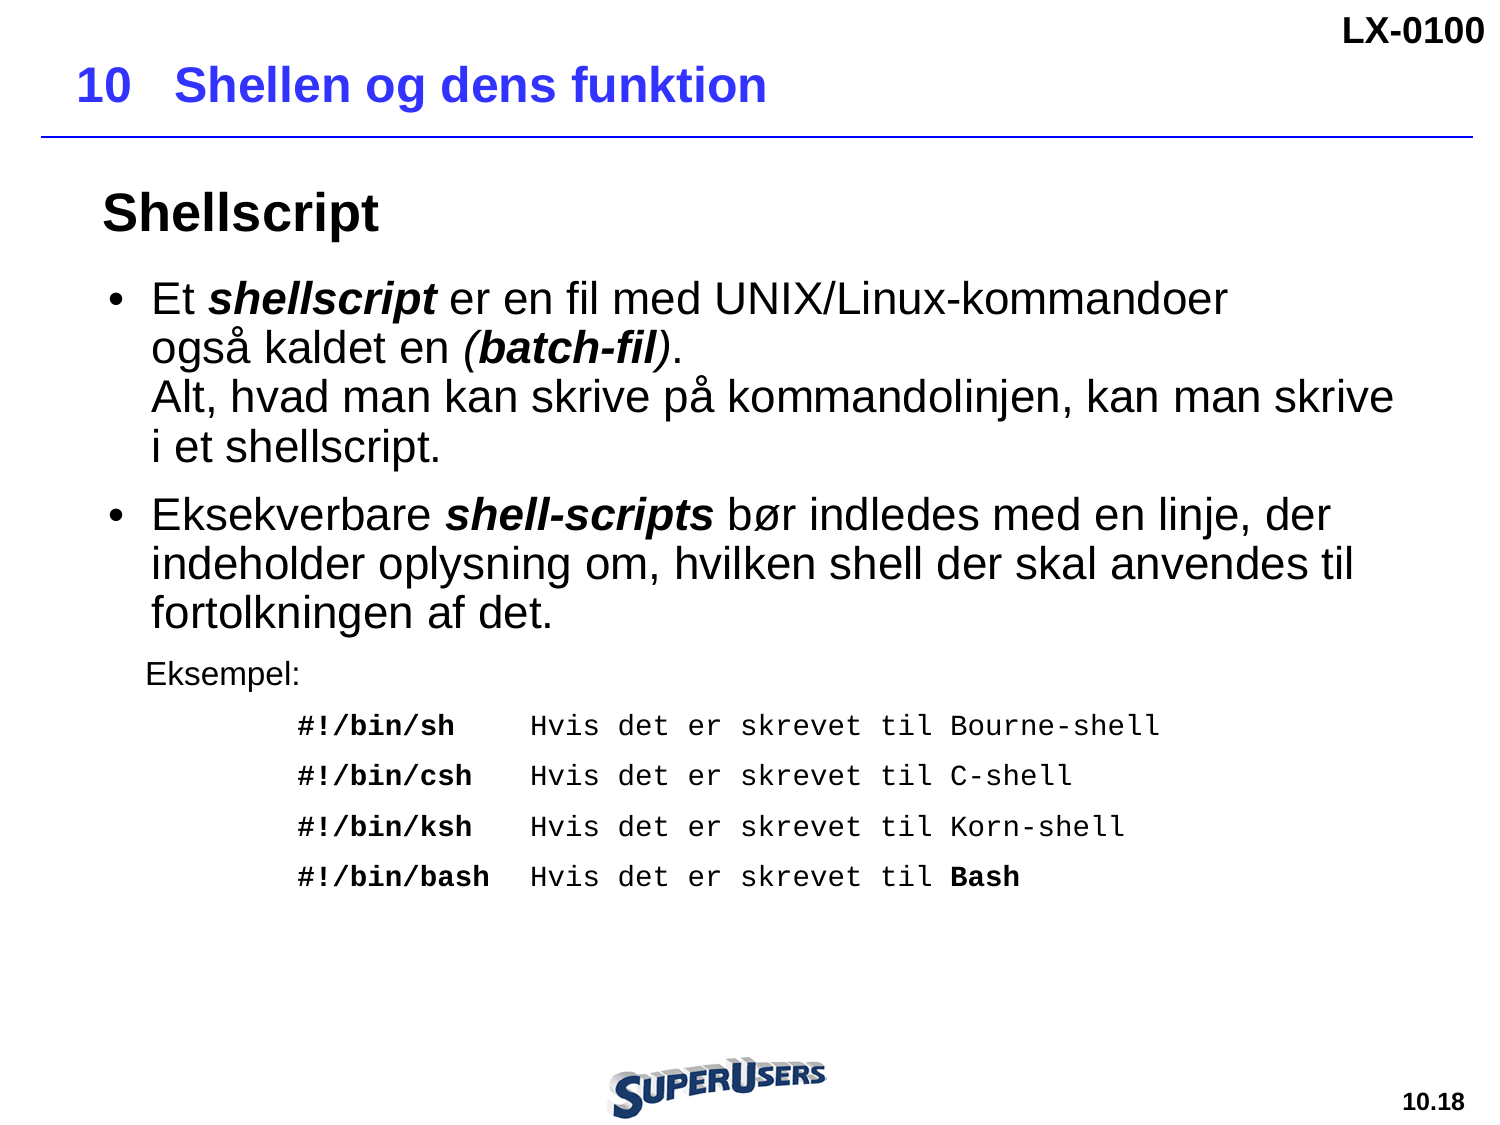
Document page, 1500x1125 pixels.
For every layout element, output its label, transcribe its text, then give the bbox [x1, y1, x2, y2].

list Shellscript [88, 177, 1418, 254]
picture [605, 1057, 827, 1122]
title 10 Shellen og dens funktion [76, 39, 1424, 126]
list Et shellscript er en fil med UNIX/Linux-kommandoer også kaldet en (batch-fil). Alt, hvad man kan skrive på kommandolinjen, kan man skrive i et shellscript. Eksekverbare shell-scripts bør indledes med en linje, der indeholder oplysning om, hvilken shell der skal anvendes til fortolkningen af det. Eksempel: #!/bin/sh Hvis det er skrevet til Bourne-shell #!/bin/csh Hvis det er skrevet til C-shell #!/bin/ksh Hvis det er skrevet til Korn-shell #!/bin/bash Hvis det er skrevet til Bash [108, 275, 1418, 1028]
